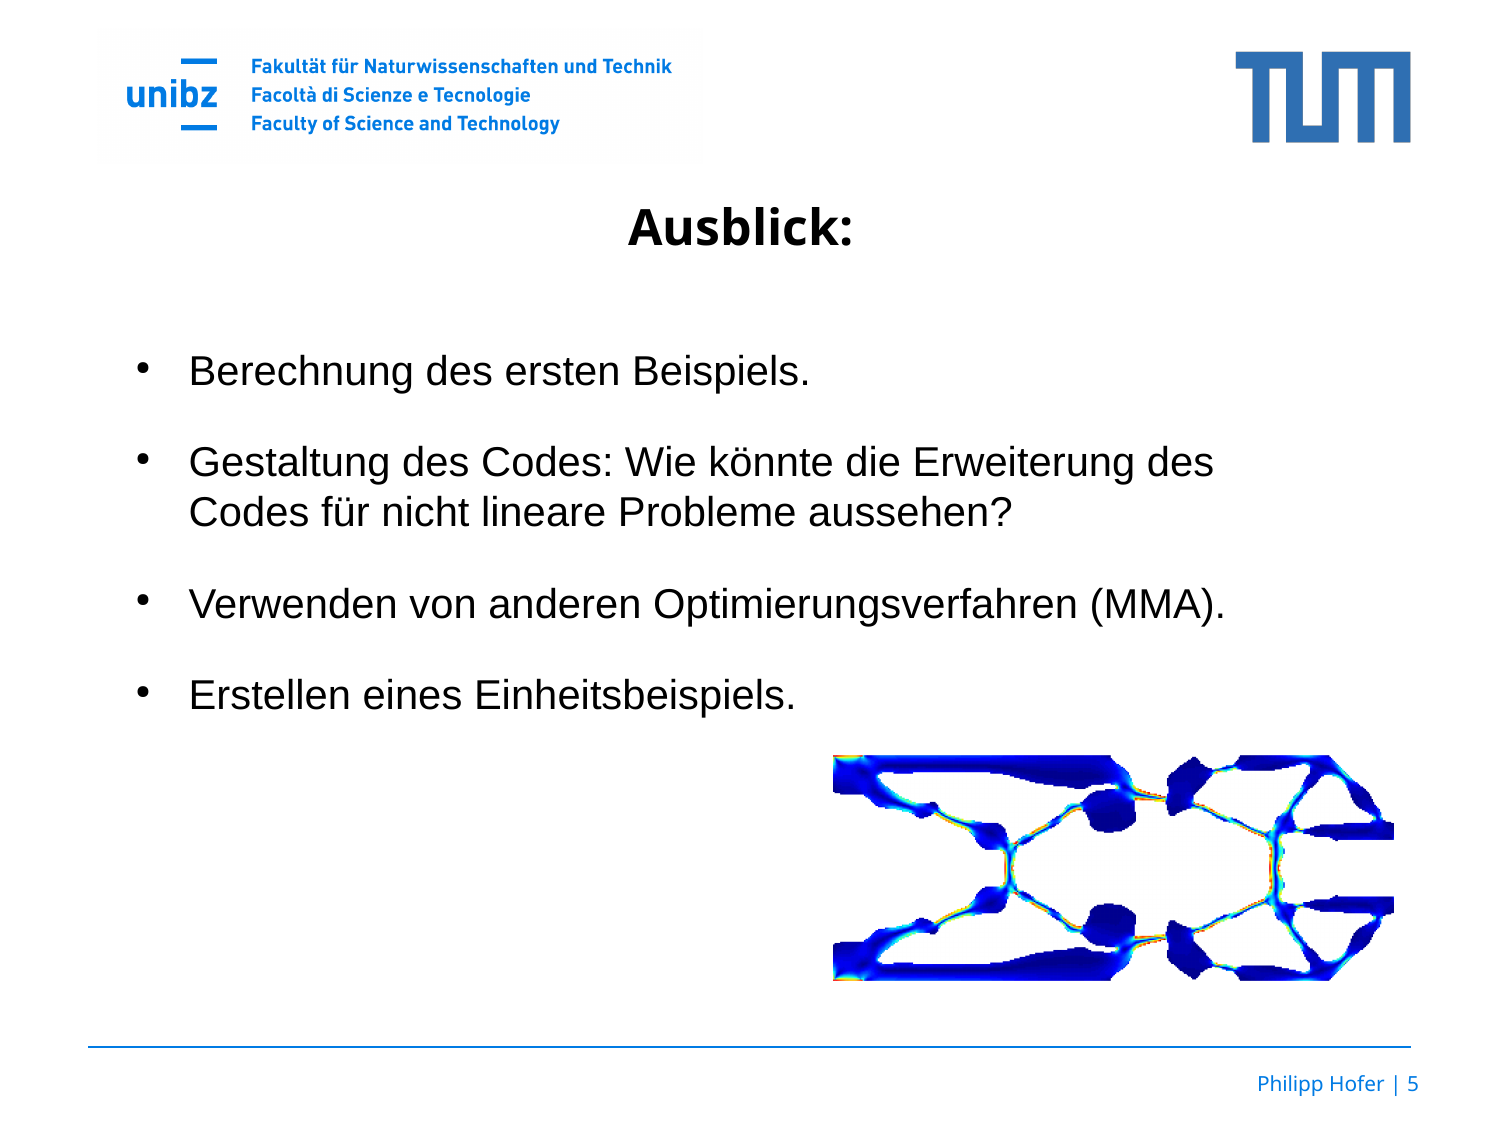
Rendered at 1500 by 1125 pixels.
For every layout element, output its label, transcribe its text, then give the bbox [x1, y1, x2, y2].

picture [97, 28, 703, 164]
picture [1145, 0, 1500, 233]
text_box Ausblick: [103, 137, 1397, 300]
picture [833, 755, 1394, 981]
text_box Berechnung des ersten Beispiels. Gestaltung des Codes: Wie könnte die Erweiterung des Codes für nicht lineare Probleme aussehen? Verwenden von anderen Optimierungsverfahren (MMA). Erstellen eines Einheitsbeispiels. [103, 256, 1264, 993]
